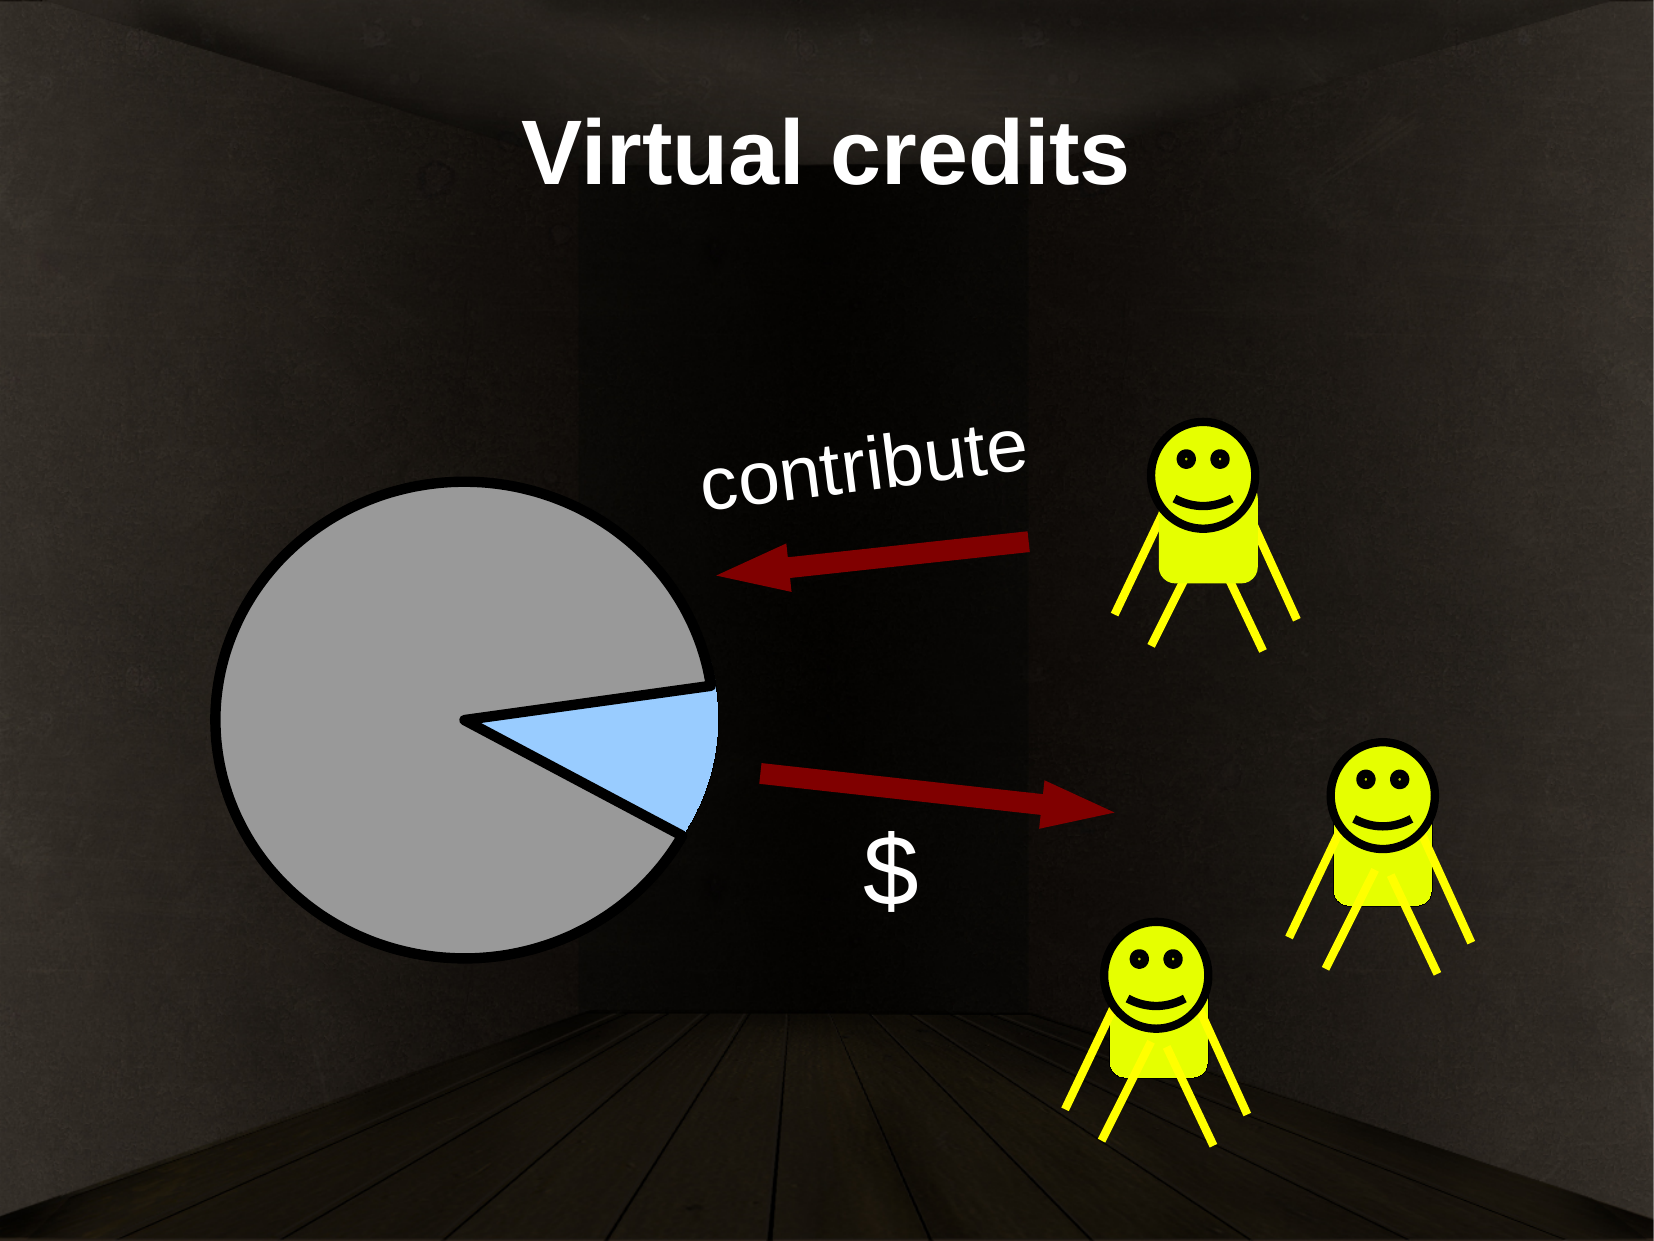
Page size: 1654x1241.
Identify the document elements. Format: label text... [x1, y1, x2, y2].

picture [0, 0, 1654, 1241]
text_box [1330, 742, 1435, 907]
text_box [213, 481, 719, 959]
text_box $ [848, 807, 982, 934]
text_box [1151, 421, 1258, 584]
title Virtual credits [82, 49, 1571, 257]
text_box contribute [679, 391, 1059, 537]
text_box [1104, 921, 1209, 1079]
